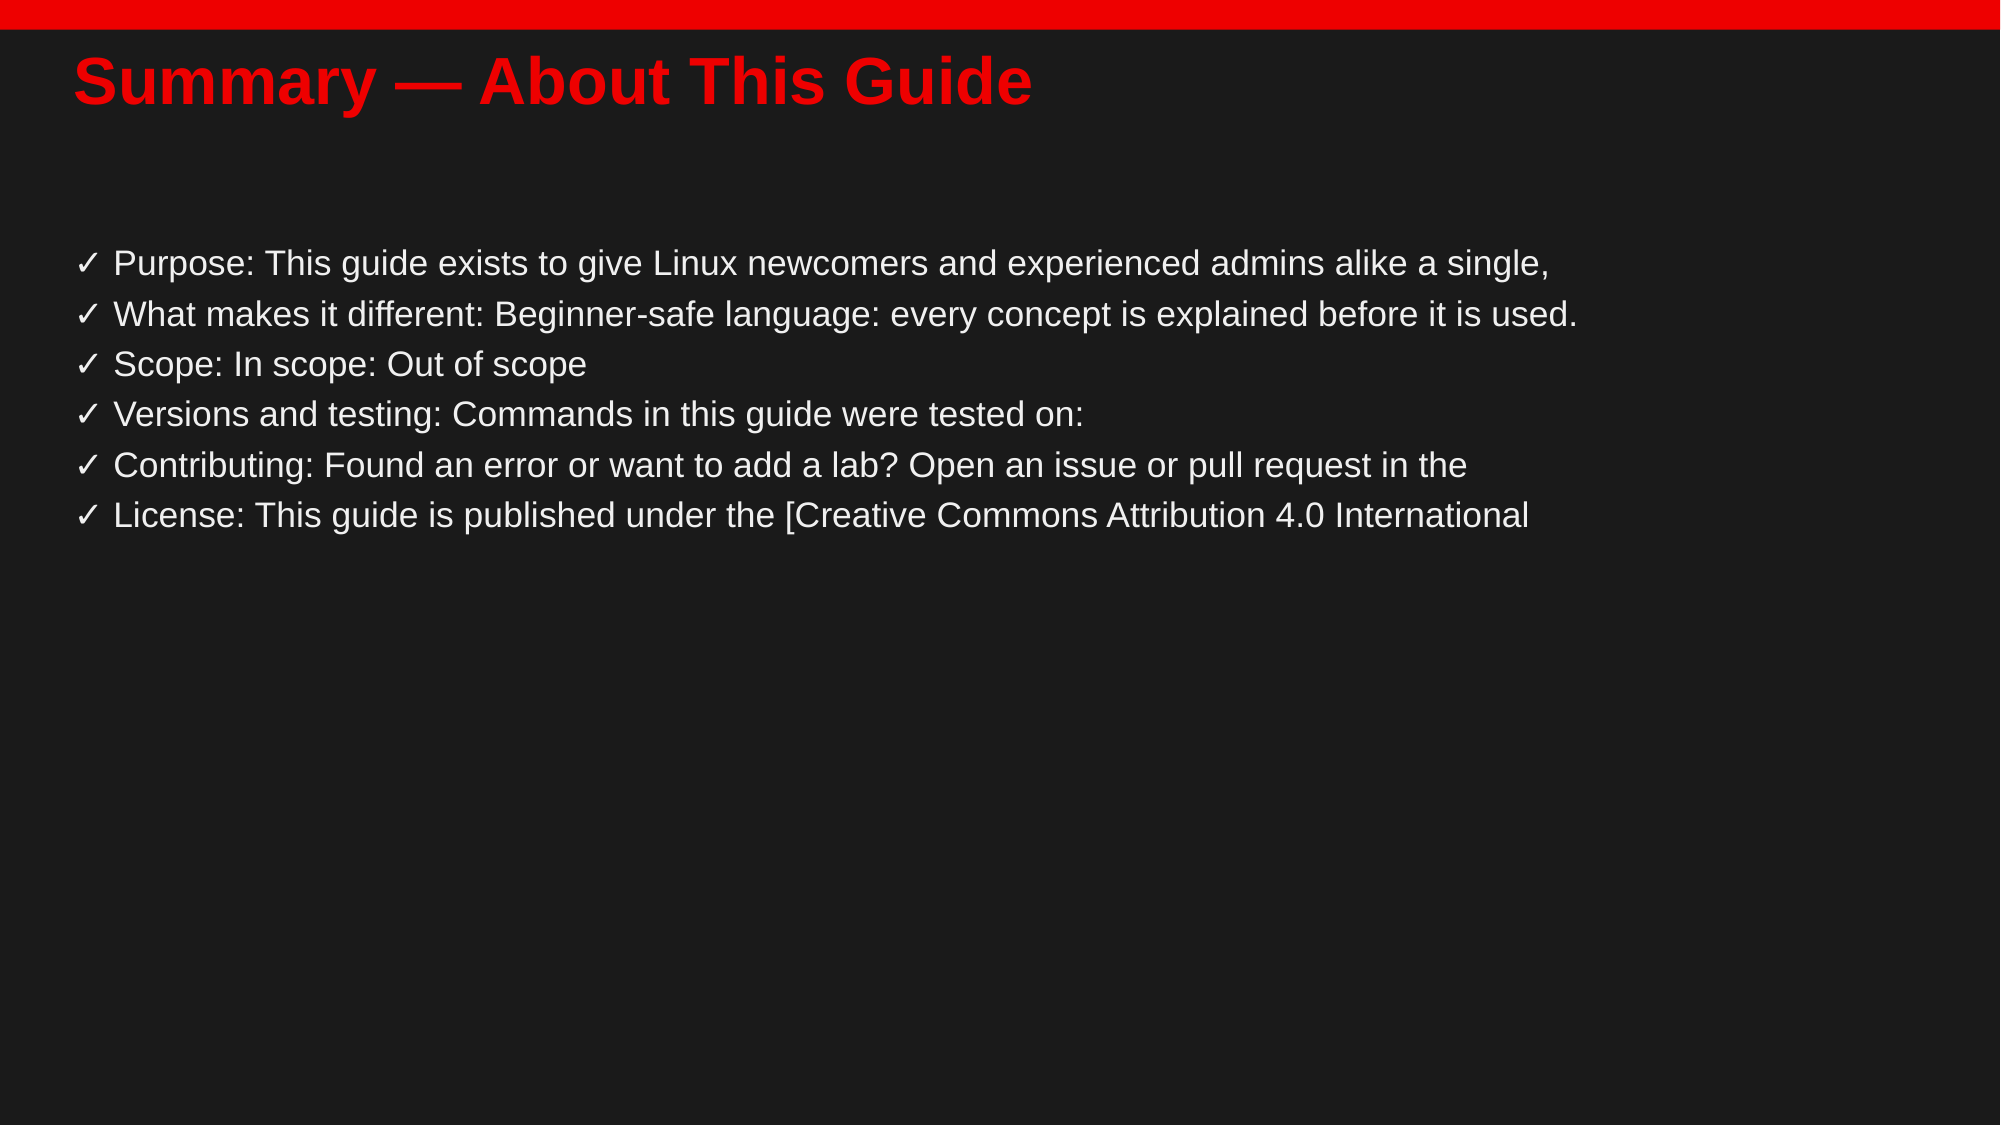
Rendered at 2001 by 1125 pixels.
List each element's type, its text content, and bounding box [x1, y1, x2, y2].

text_box ✓ Purpose: This guide exists to give Linux newcomers and experienced admins alike a single, ✓ What makes it different: Beginner-safe language: every concept is explained before it is used. ✓ Scope: In scope: Out of scope ✓ Versions and testing: Commands in this guide were tested on: ✓ Contributing: Found an error or want to add a lab? Open an issue or pull request in the ✓ License: This guide is published under the [Creative Commons Attribution 4.0 International [59, 236, 1942, 1037]
text_box Summary — About This Guide [59, 36, 1942, 208]
text_box [0, 0, 2001, 30]
